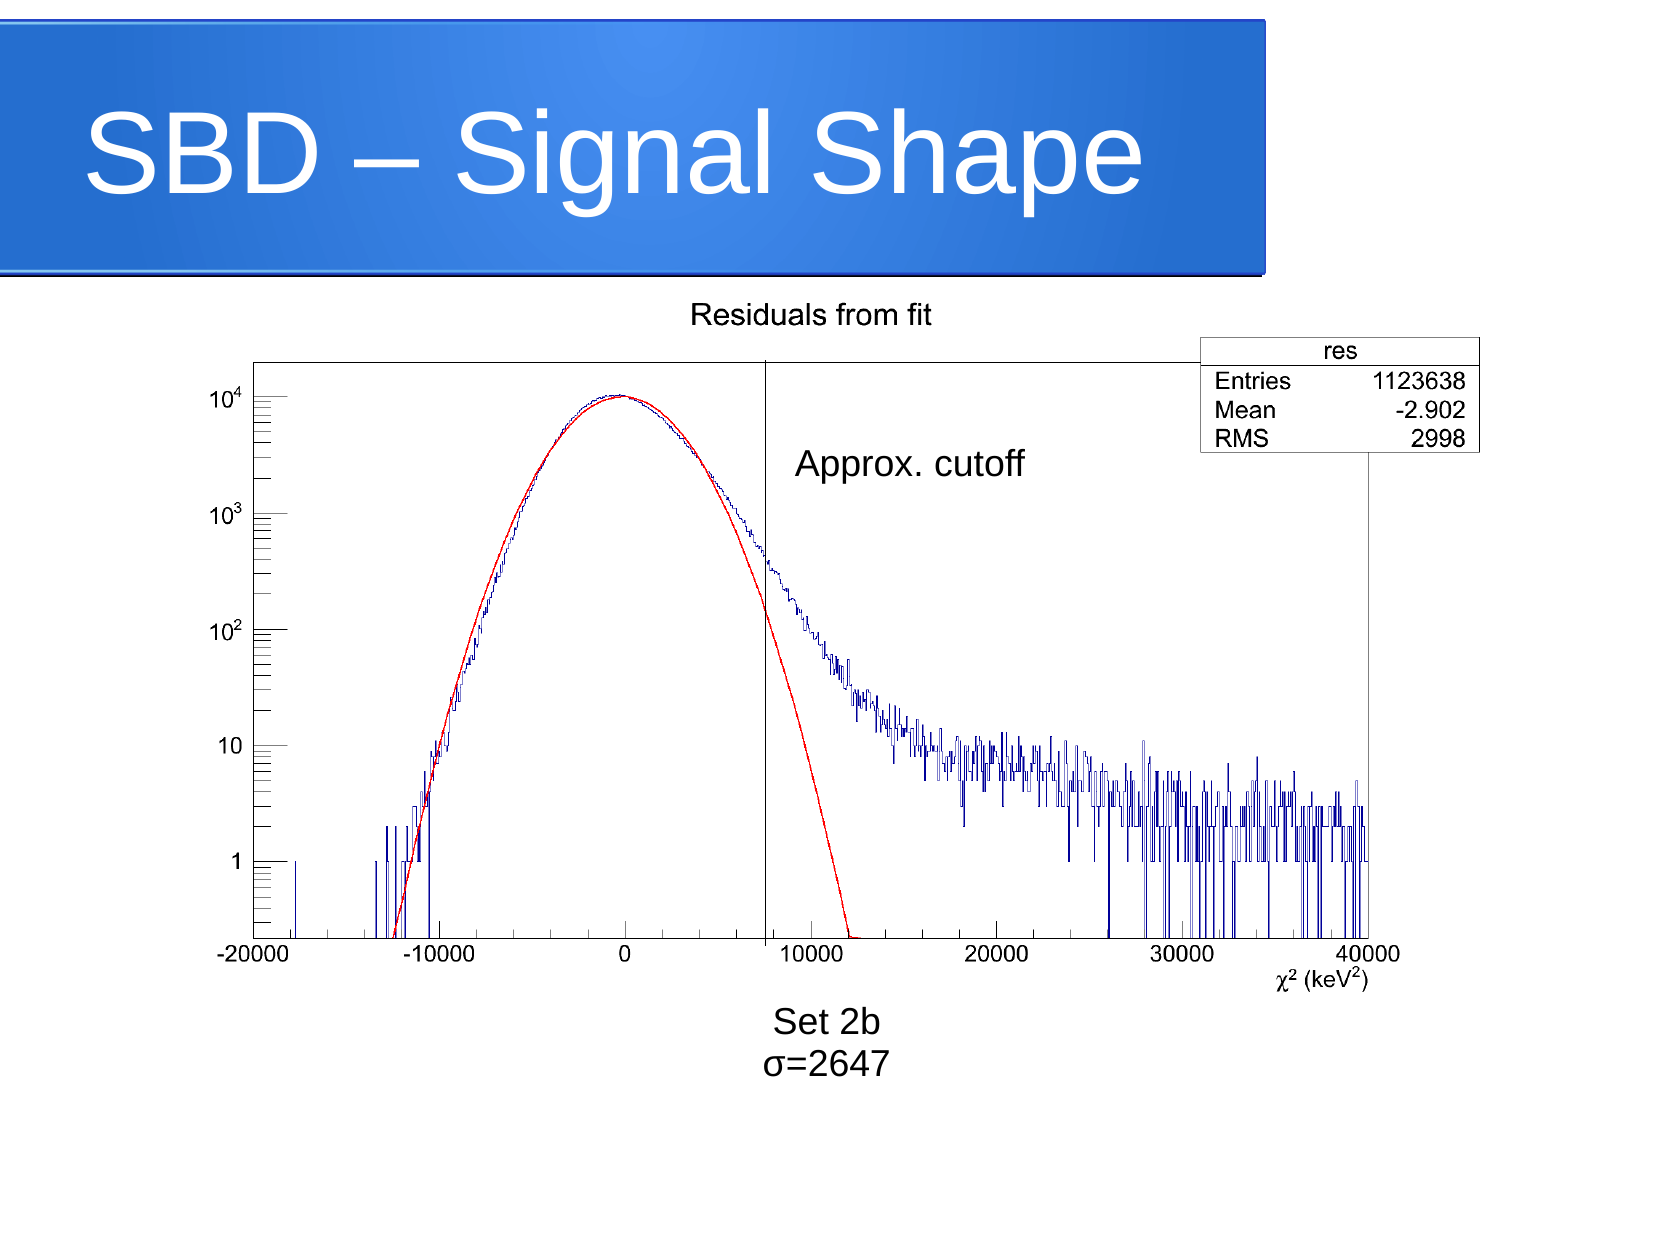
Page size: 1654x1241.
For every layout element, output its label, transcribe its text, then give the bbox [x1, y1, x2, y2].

text_box Approx. cutoff [780, 435, 1040, 492]
text_box Set 2b σ=2647 [747, 993, 906, 1093]
picture [114, 290, 1507, 1010]
picture [0, 17, 1270, 282]
title SBD – Signal Shape [82, 49, 1250, 257]
